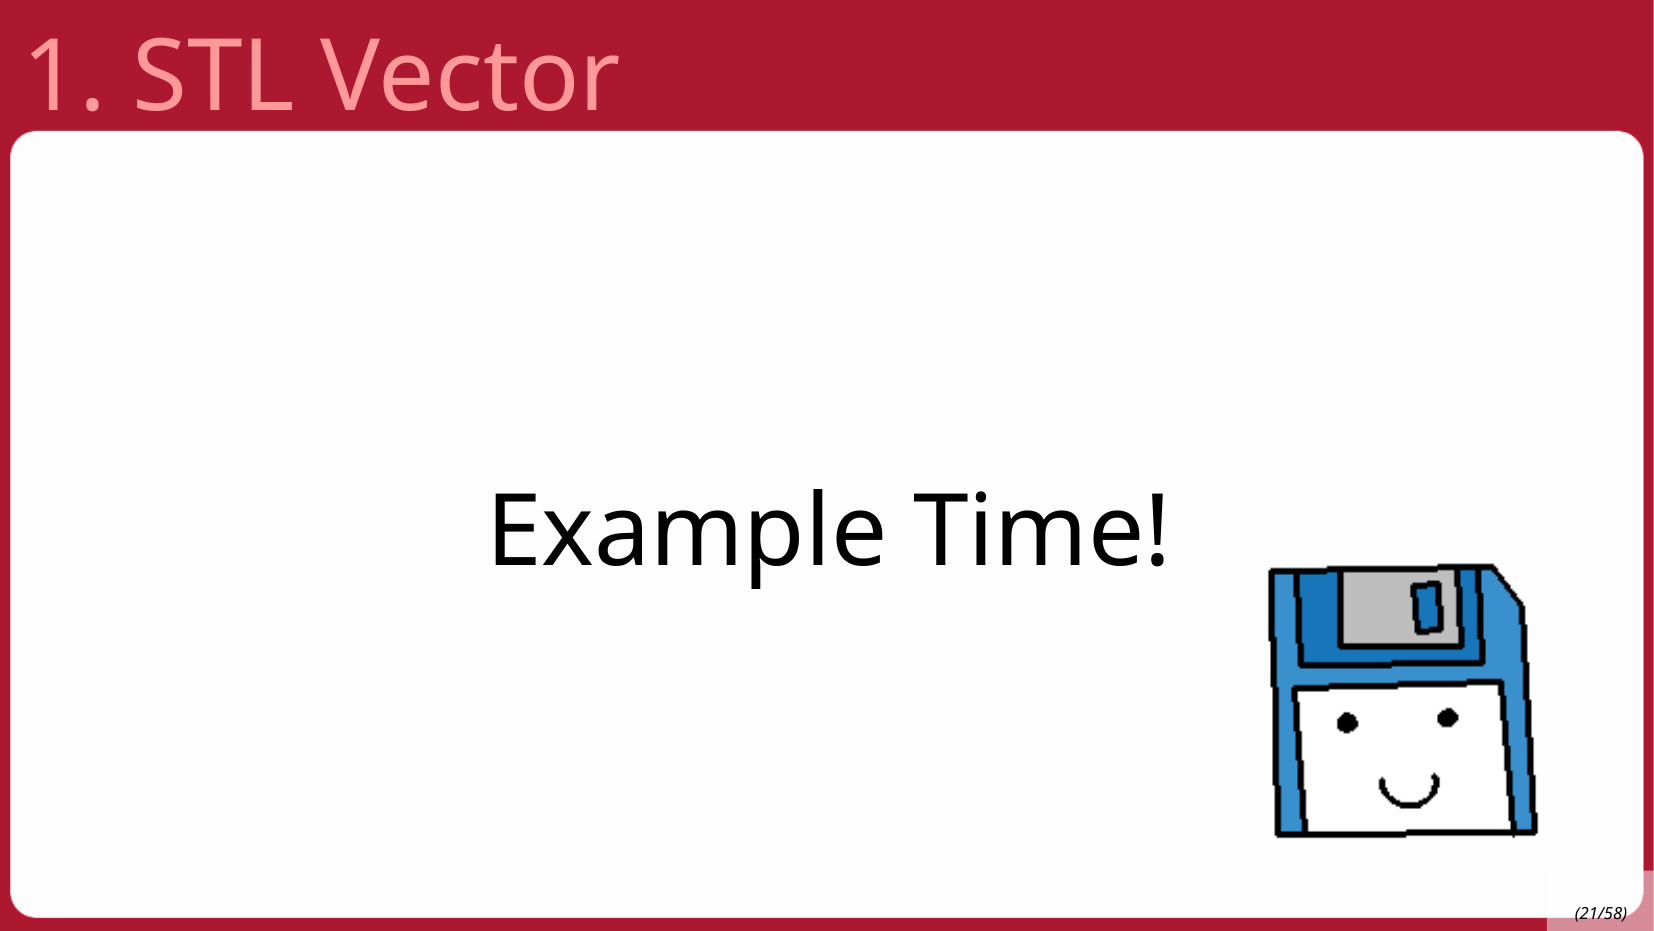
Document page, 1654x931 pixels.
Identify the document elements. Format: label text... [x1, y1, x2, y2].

text_box (<number>/58) [1546, 877, 1654, 931]
text_box Example Time! [74, 182, 1584, 871]
picture [0, 0, 1654, 931]
title 1. STL Vector [22, 7, 1511, 136]
